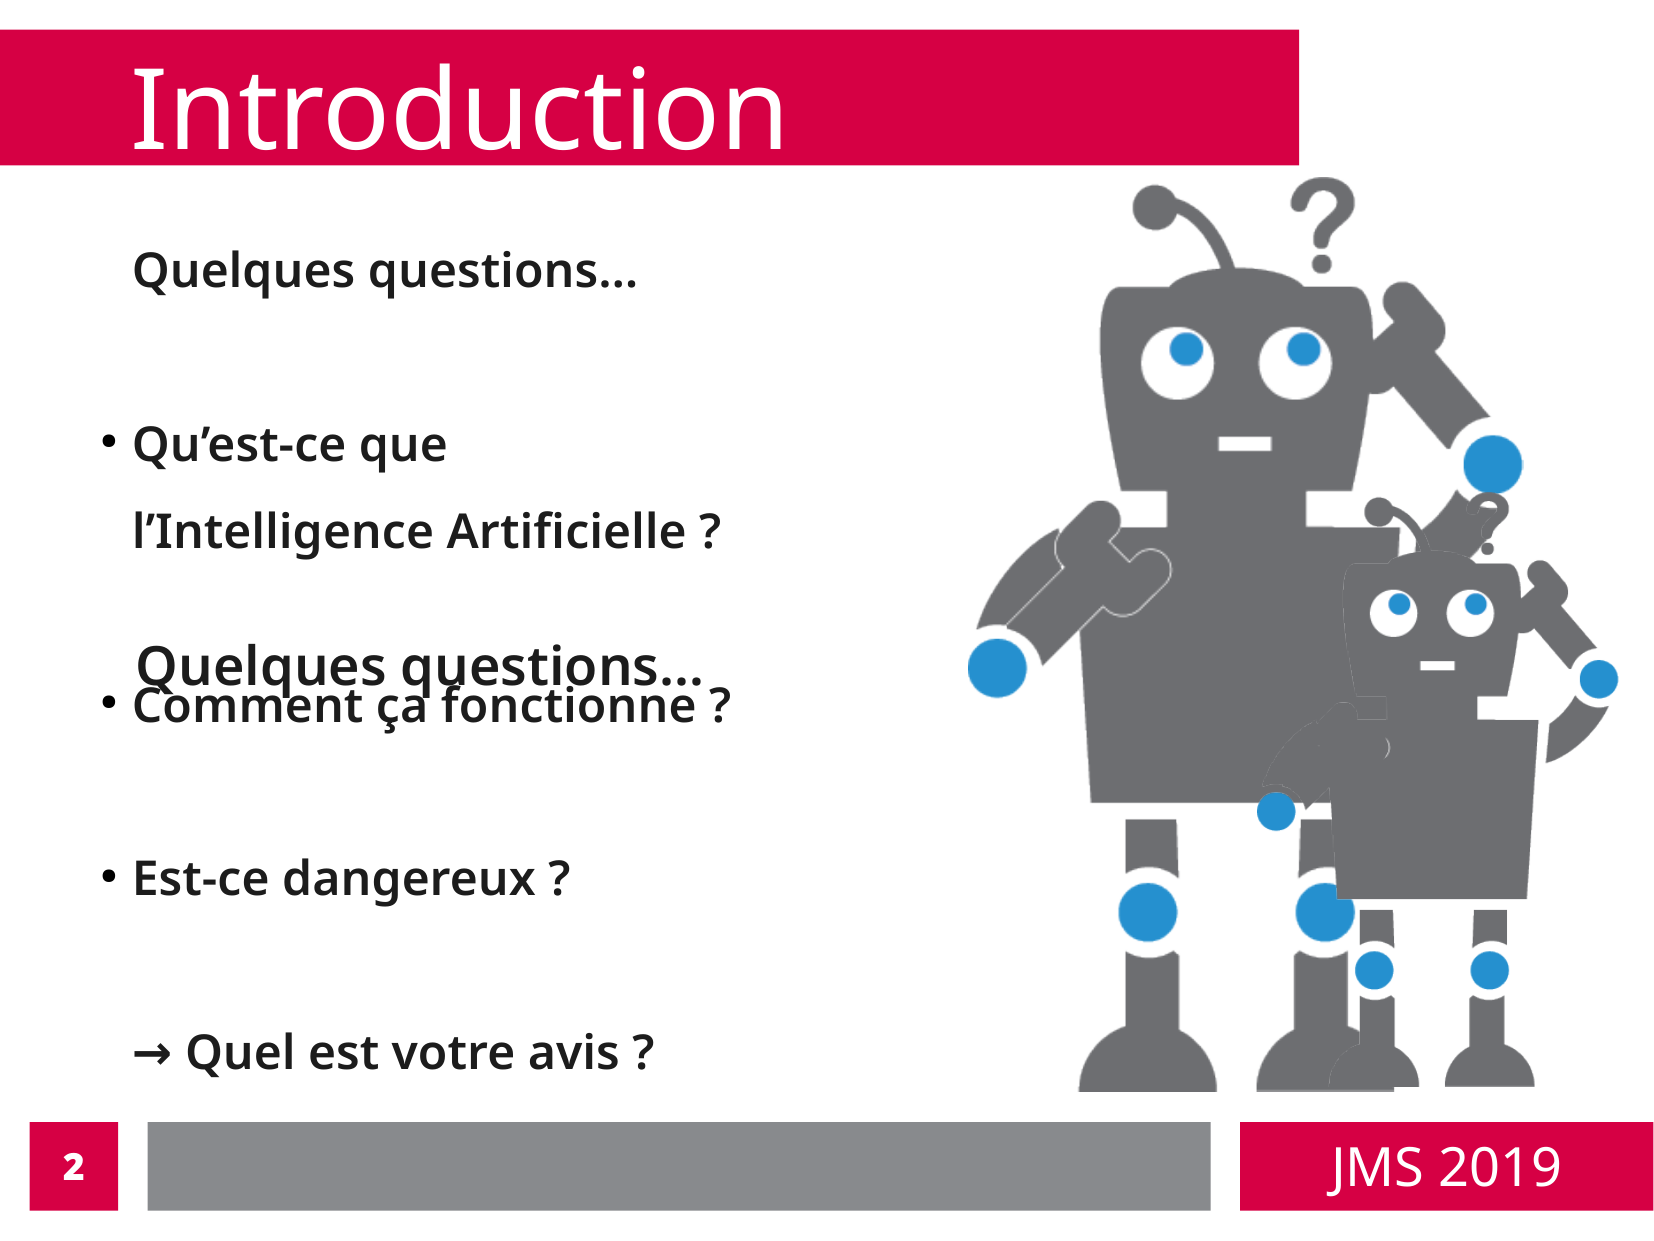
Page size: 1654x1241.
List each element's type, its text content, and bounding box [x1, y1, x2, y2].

list Quelques questions… Qu’est-ce que l’Intelligence Artificielle ? Comment ça fonctionne ? Est-ce dangereux ? → Quel est votre avis ? [100, 236, 1607, 1087]
title Introduction [0, 29, 1229, 178]
picture [968, 492, 1619, 1092]
picture [968, 177, 1524, 236]
